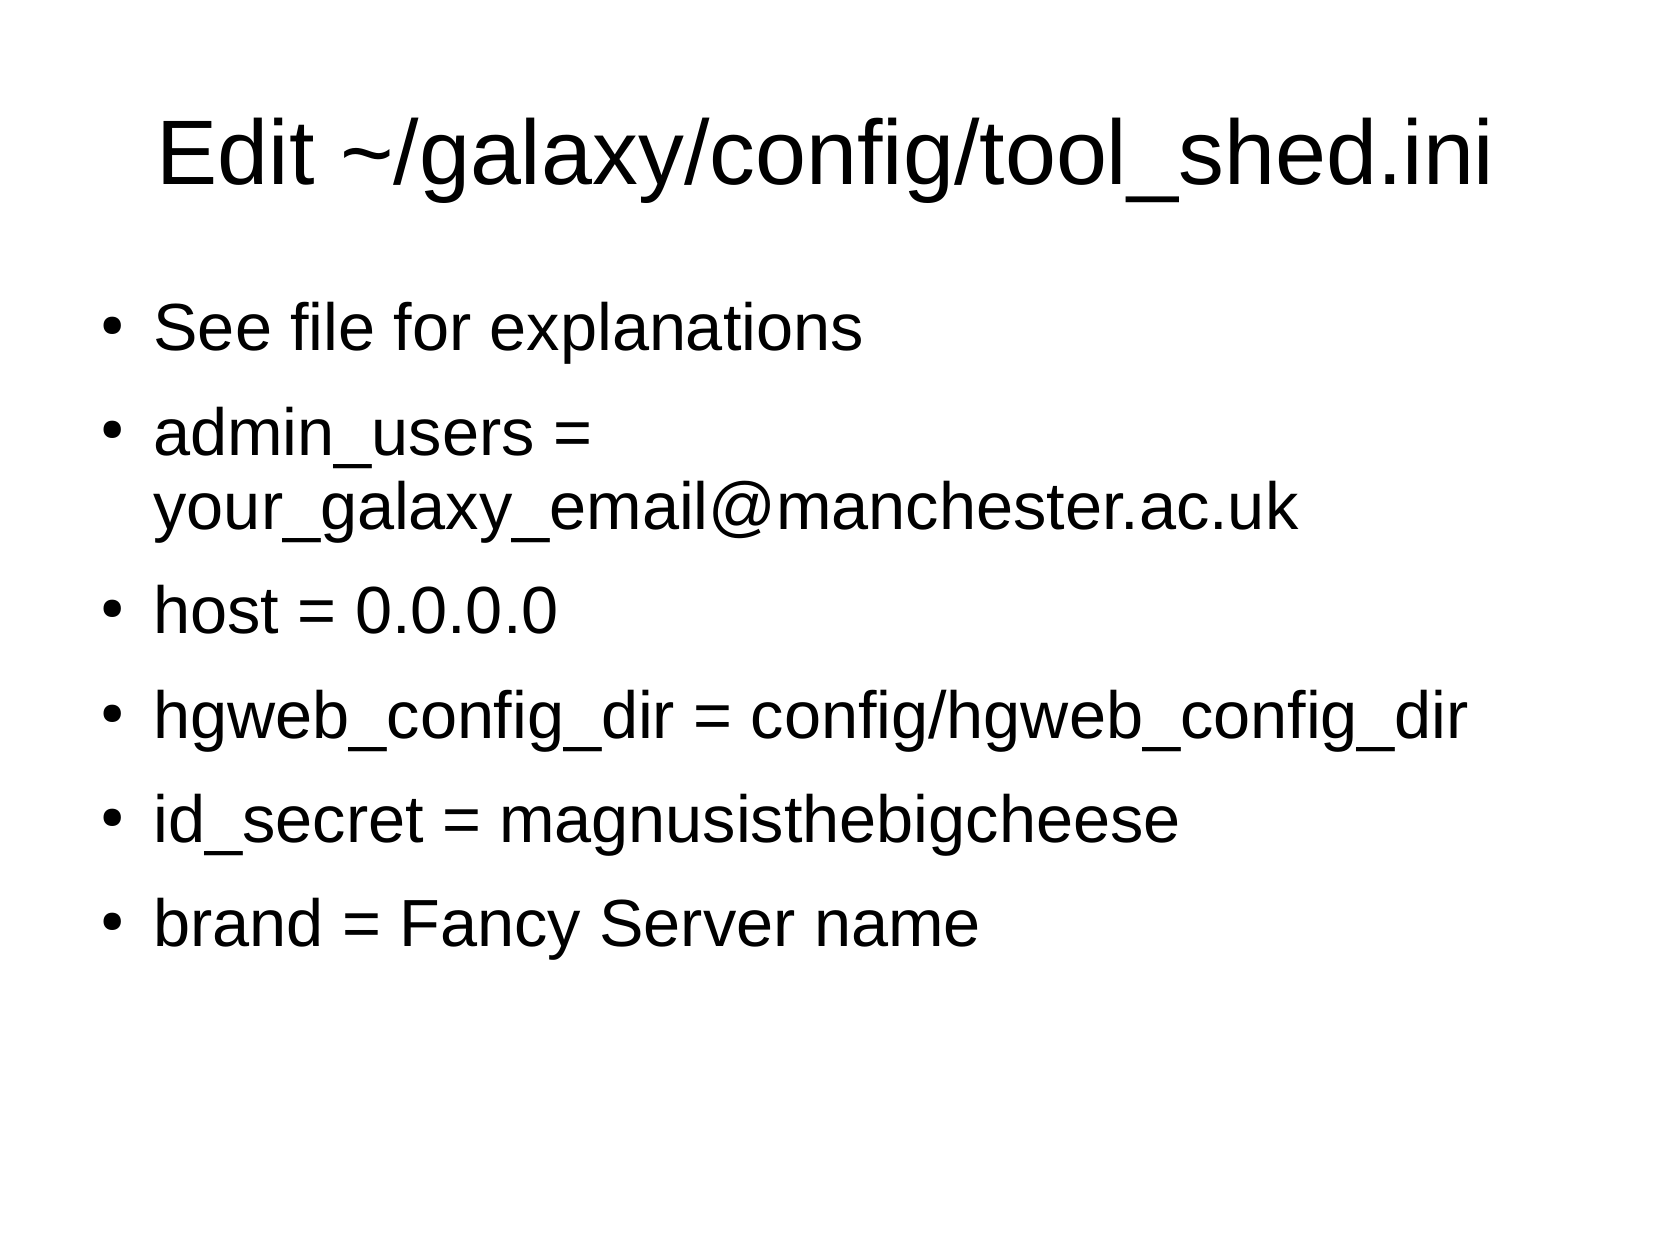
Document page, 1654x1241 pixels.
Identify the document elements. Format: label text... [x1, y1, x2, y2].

list See file for explanations admin_users = your_galaxy_email@manchester.ac.uk host = 0.0.0.0 hgweb_config_dir = config/hgweb_config_dir id_secret = magnusisthebigcheese brand = Fancy Server name [82, 290, 1571, 1010]
title Edit ~/galaxy/config/tool_shed.ini [82, 49, 1571, 257]
